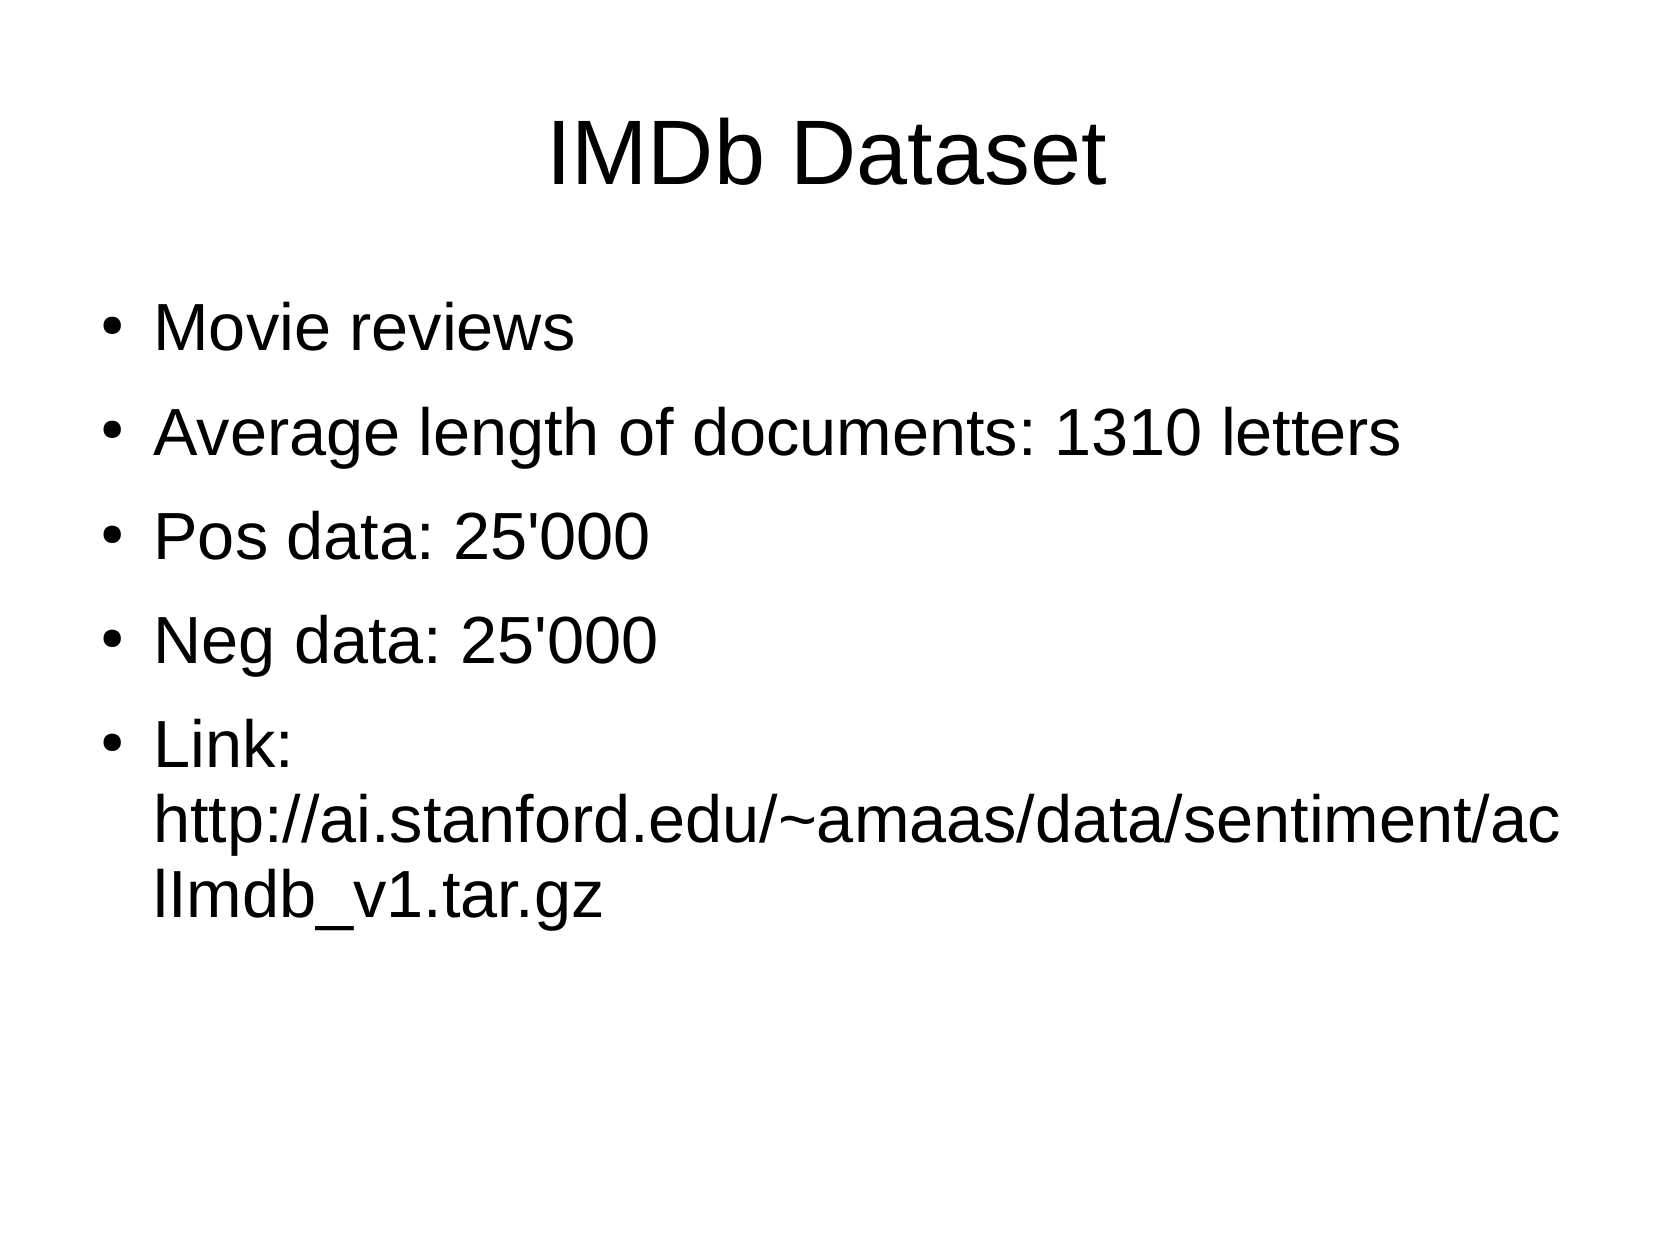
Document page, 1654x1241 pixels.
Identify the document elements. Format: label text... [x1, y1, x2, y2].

list Movie reviews Average length of documents: 1310 letters Pos data: 25'000 Neg data: 25'000 Link: http://ai.stanford.edu/~amaas/data/sentiment/aclImdb_v1.tar.gz [82, 290, 1571, 1010]
title IMDb Dataset [82, 49, 1571, 257]
